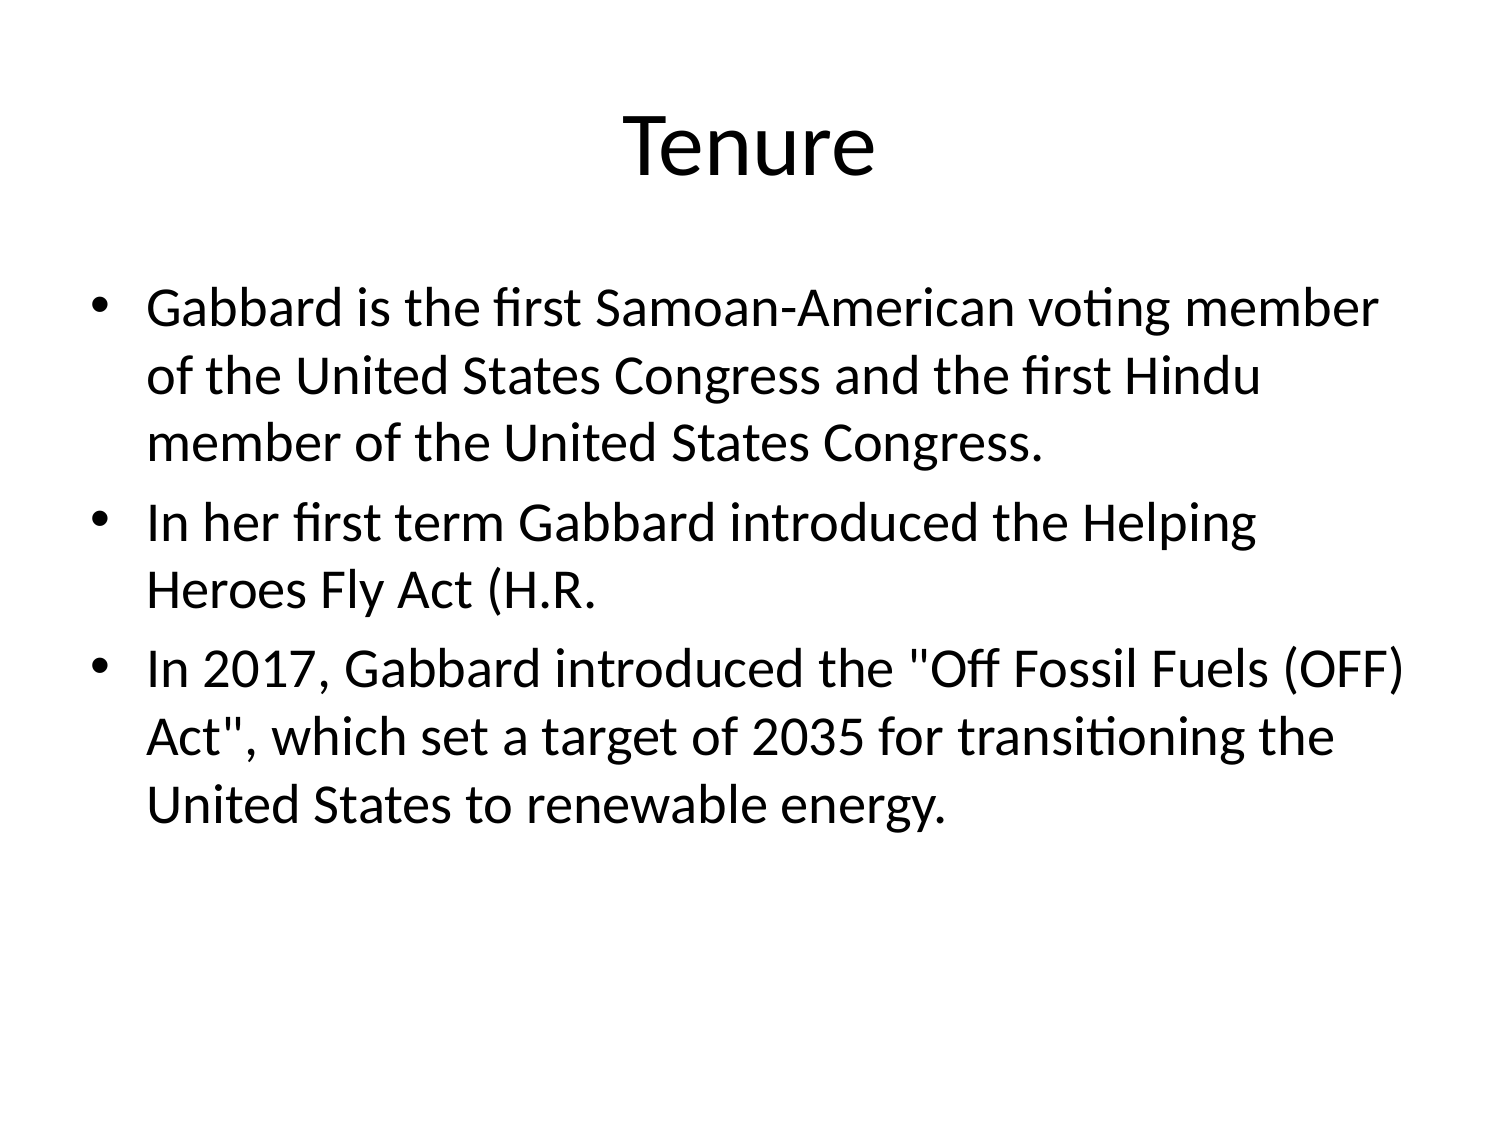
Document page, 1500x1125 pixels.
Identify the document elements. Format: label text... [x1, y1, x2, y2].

list Gabbard is the first Samoan-American voting member of the United States Congress and the first Hindu member of the United States Congress. In her first term Gabbard introduced the Helping Heroes Fly Act (H.R. In 2017, Gabbard introduced the "Off Fossil Fuels (OFF) Act", which set a target of 2035 for transitioning the United States to renewable energy. [75, 262, 1425, 1005]
title Tenure [75, 45, 1425, 233]
